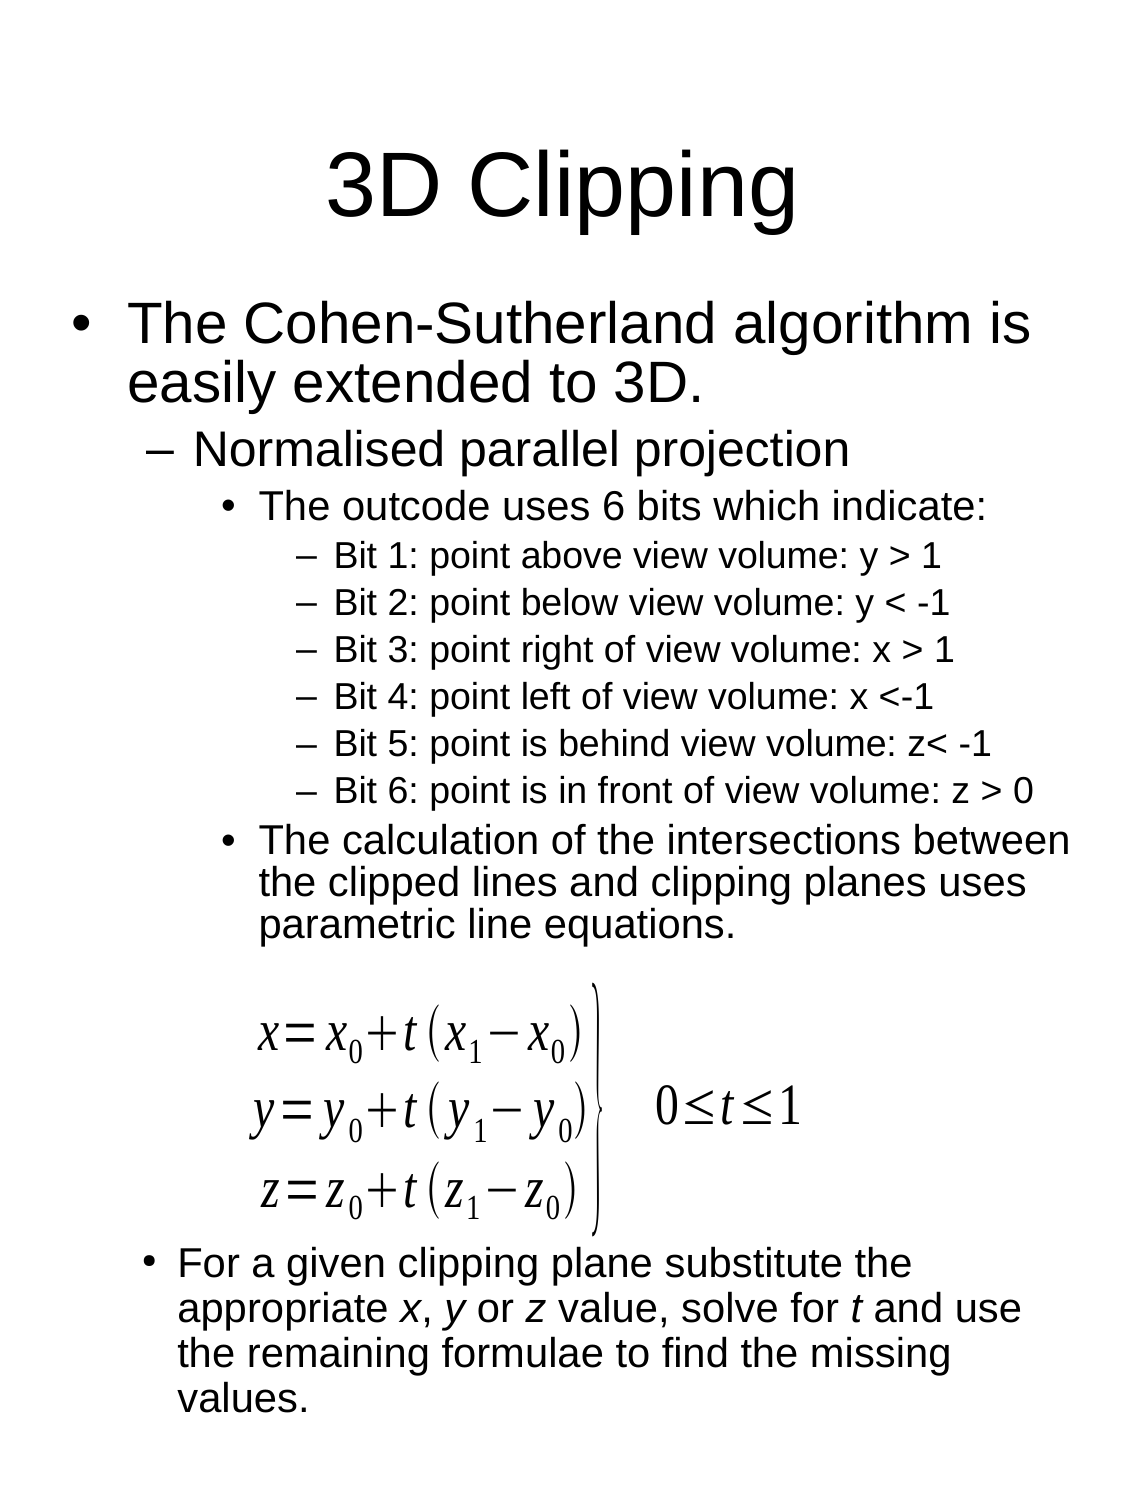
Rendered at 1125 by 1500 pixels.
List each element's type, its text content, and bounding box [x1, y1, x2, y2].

title 3D Clipping [56, 60, 1069, 289]
list The Cohen-Sutherland algorithm is easily extended to 3D. Normalised parallel projection The outcode uses 6 bits which indicate: Bit 1: point above view volume: y > 1 Bit 2: point below view volume: y < -1 Bit 3: point right of view volume: x > 1 Bit 4: point left of view volume: x <-1 Bit 5: point is behind view volume: z< -1 Bit 6: point is in front of view volume: z > 0 The calculation of the intersections between the clipped lines and clipping planes uses parametric line equations. [56, 289, 1094, 1015]
text_box For a given clipping plane substitute the appropriate x, y or z value, solve for t and use the remaining formulae to find the missing values. [56, 1234, 1094, 1436]
chart [233, 980, 814, 1241]
